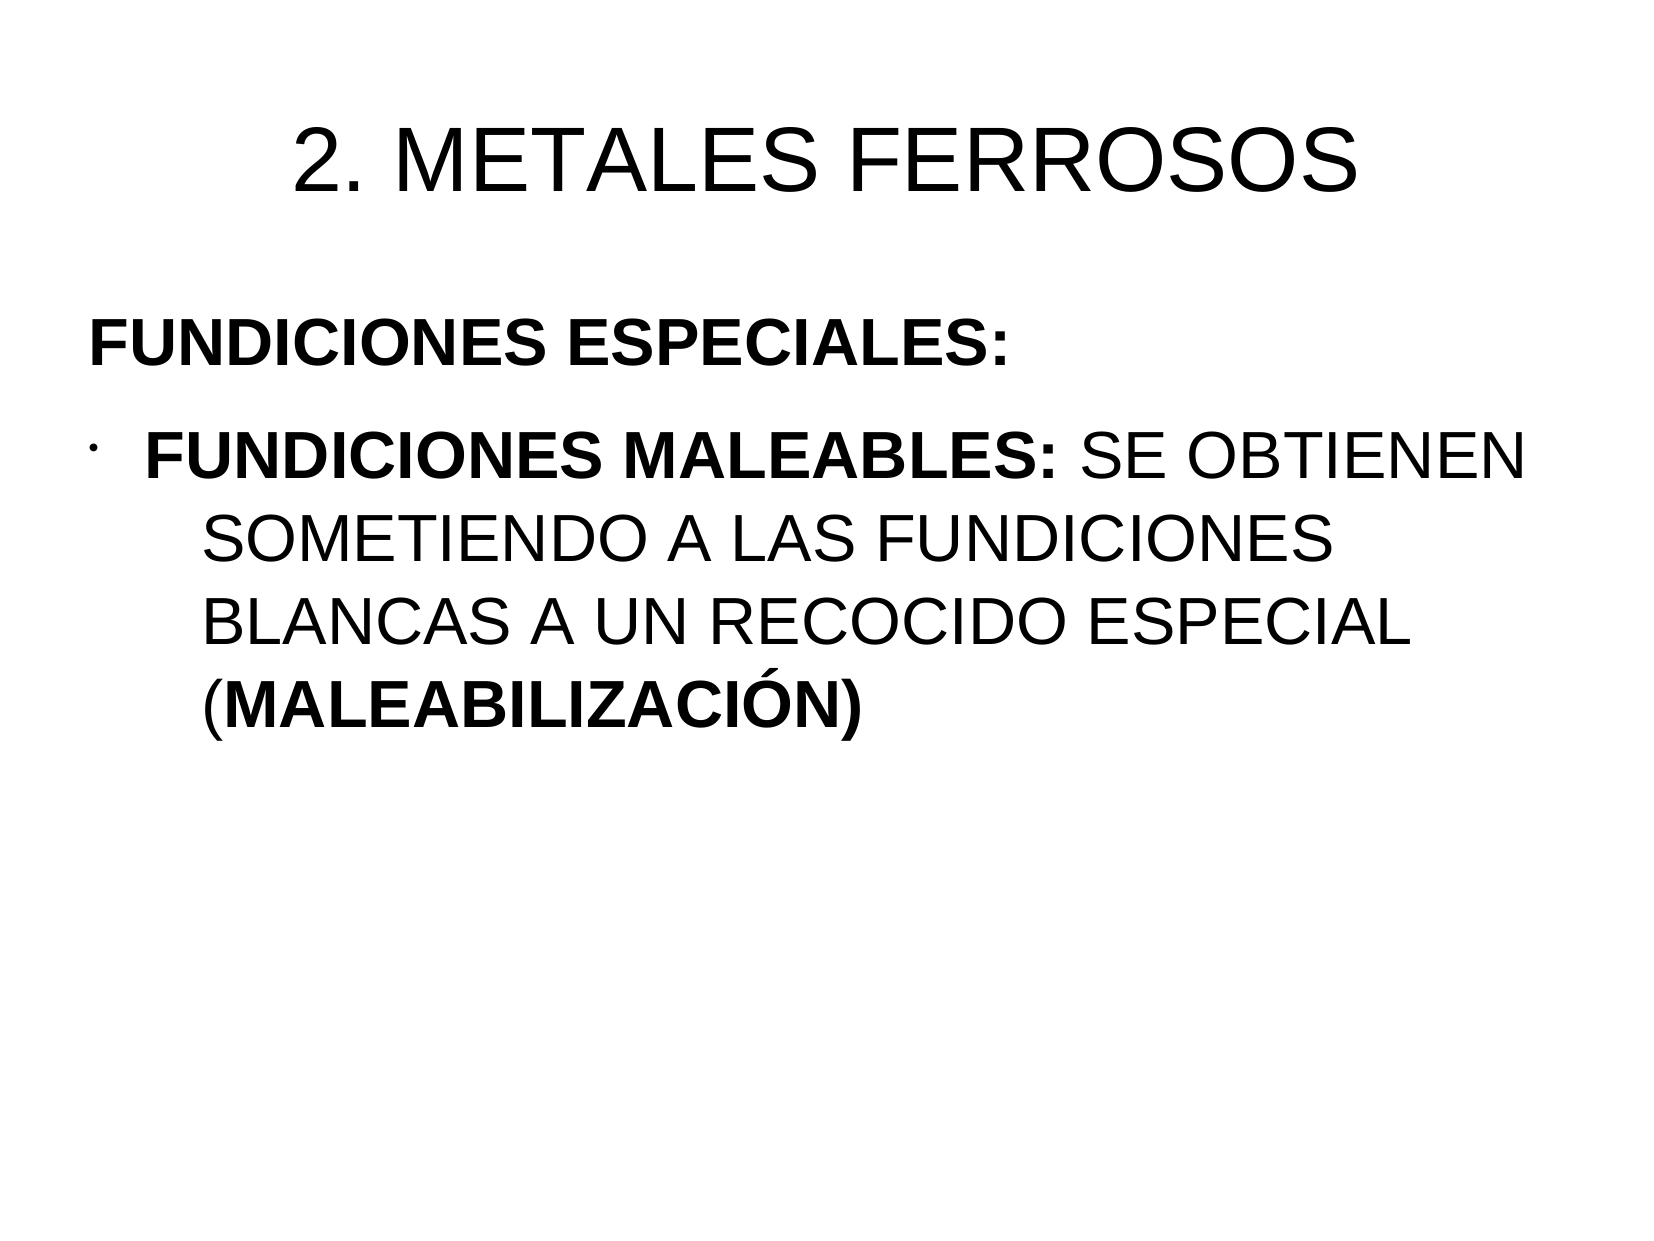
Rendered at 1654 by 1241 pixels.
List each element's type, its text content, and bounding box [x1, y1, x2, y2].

list FUNDICIONES ESPECIALES: FUNDICIONES MALEABLES: SE OBTIENEN SOMETIENDO A LAS FUNDICIONES BLANCAS A UN RECOCIDO ESPECIAL (MALEABILIZACIÓN) [88, 295, 1577, 1114]
title 2. METALES FERROSOS [82, 56, 1571, 249]
